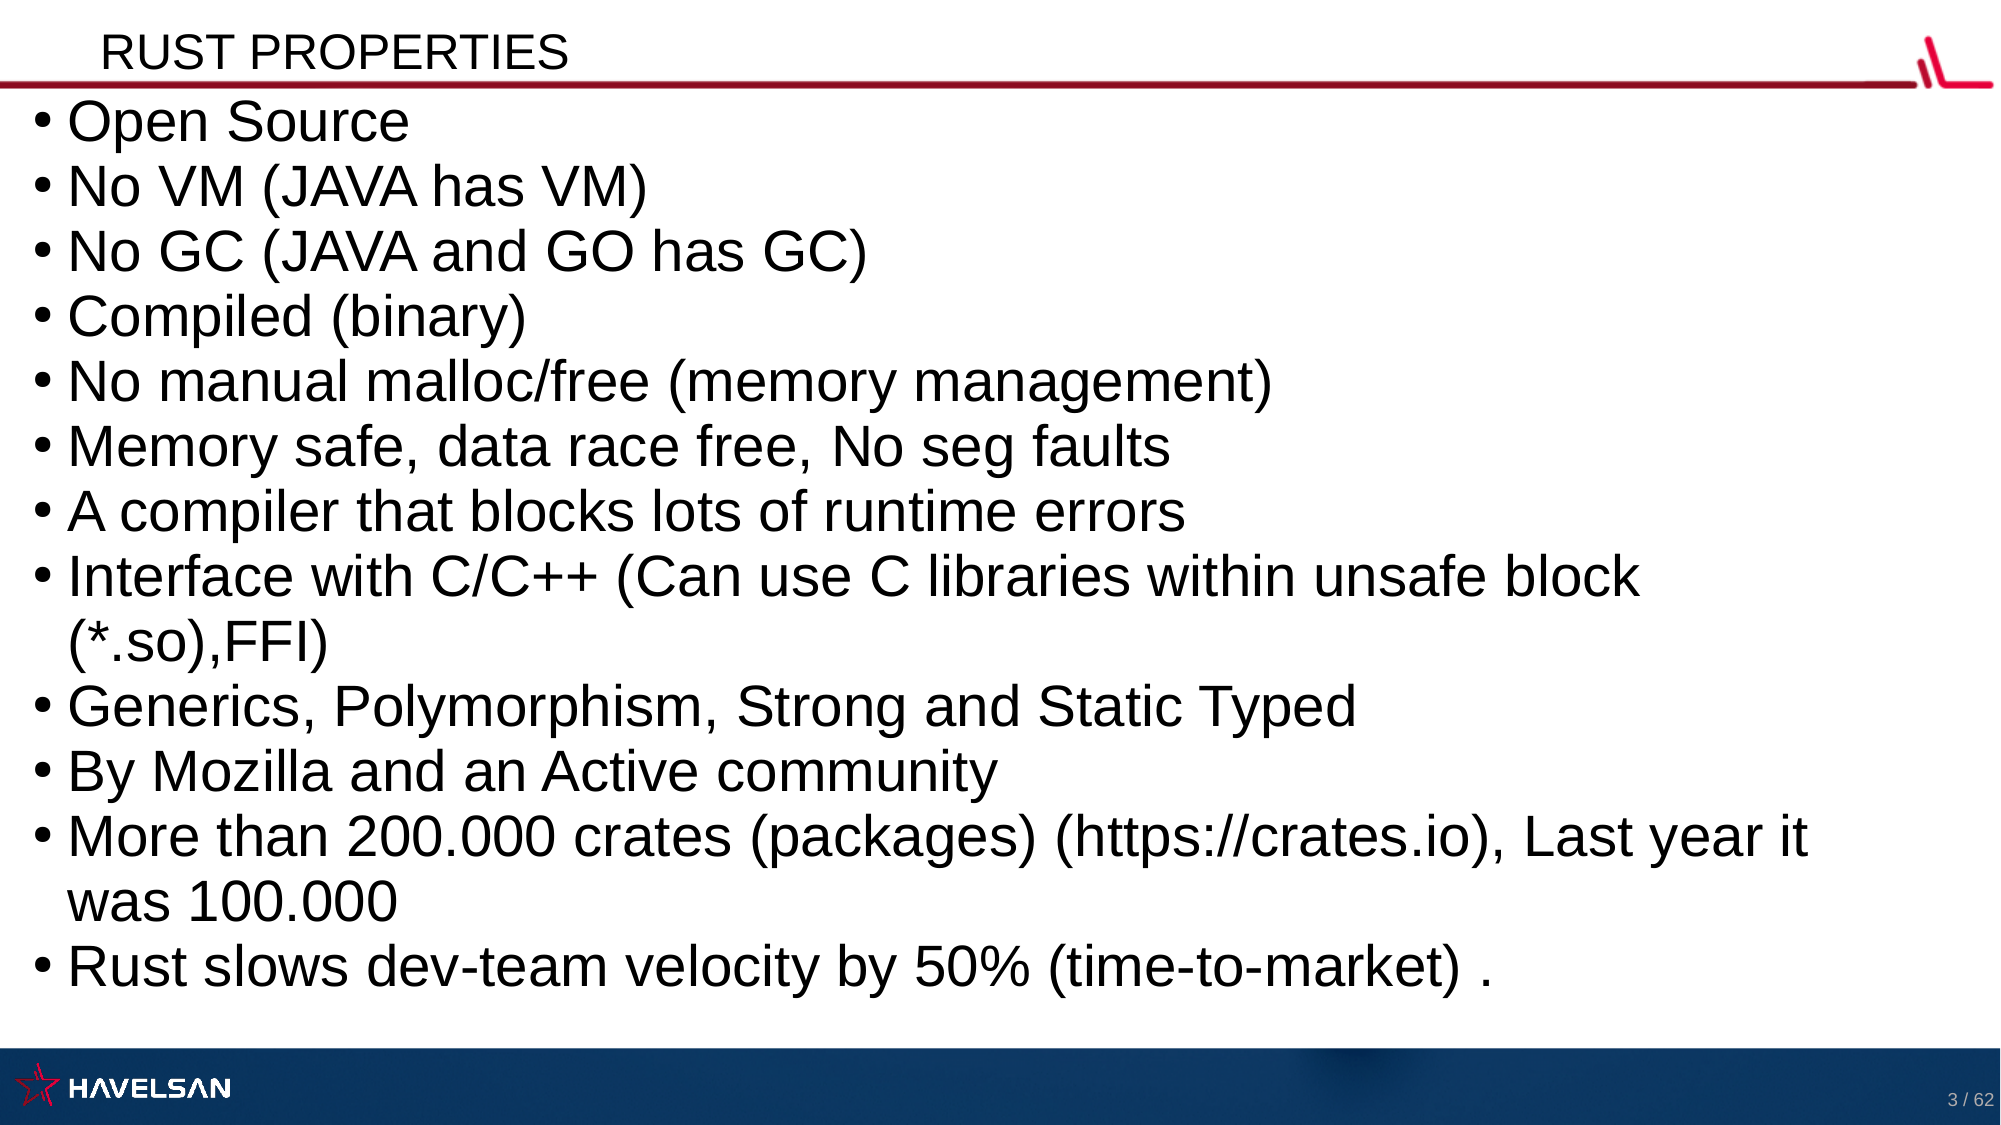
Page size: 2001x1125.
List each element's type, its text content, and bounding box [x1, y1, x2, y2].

title RUST PROPERTIES [99, 44, 1686, 55]
text_box Open Source No VM (JAVA has VM) No GC (JAVA and GO has GC) Compiled (binary) No manual malloc/free (memory management) Memory safe, data race free, No seg faults A compiler that blocks lots of runtime errors Interface with C/C++ (Can use C libraries within unsafe block (*.so),FFI) Generics, Polymorphism, Strong and Static Typed By Mozilla and an Active community More than 200.000 crates (packages) (https://crates.io), Last year it was 100.000 Rust slows dev-team velocity by 50% (time-to-market) . [17, 81, 1931, 1072]
picture [0, 0, 2001, 1125]
